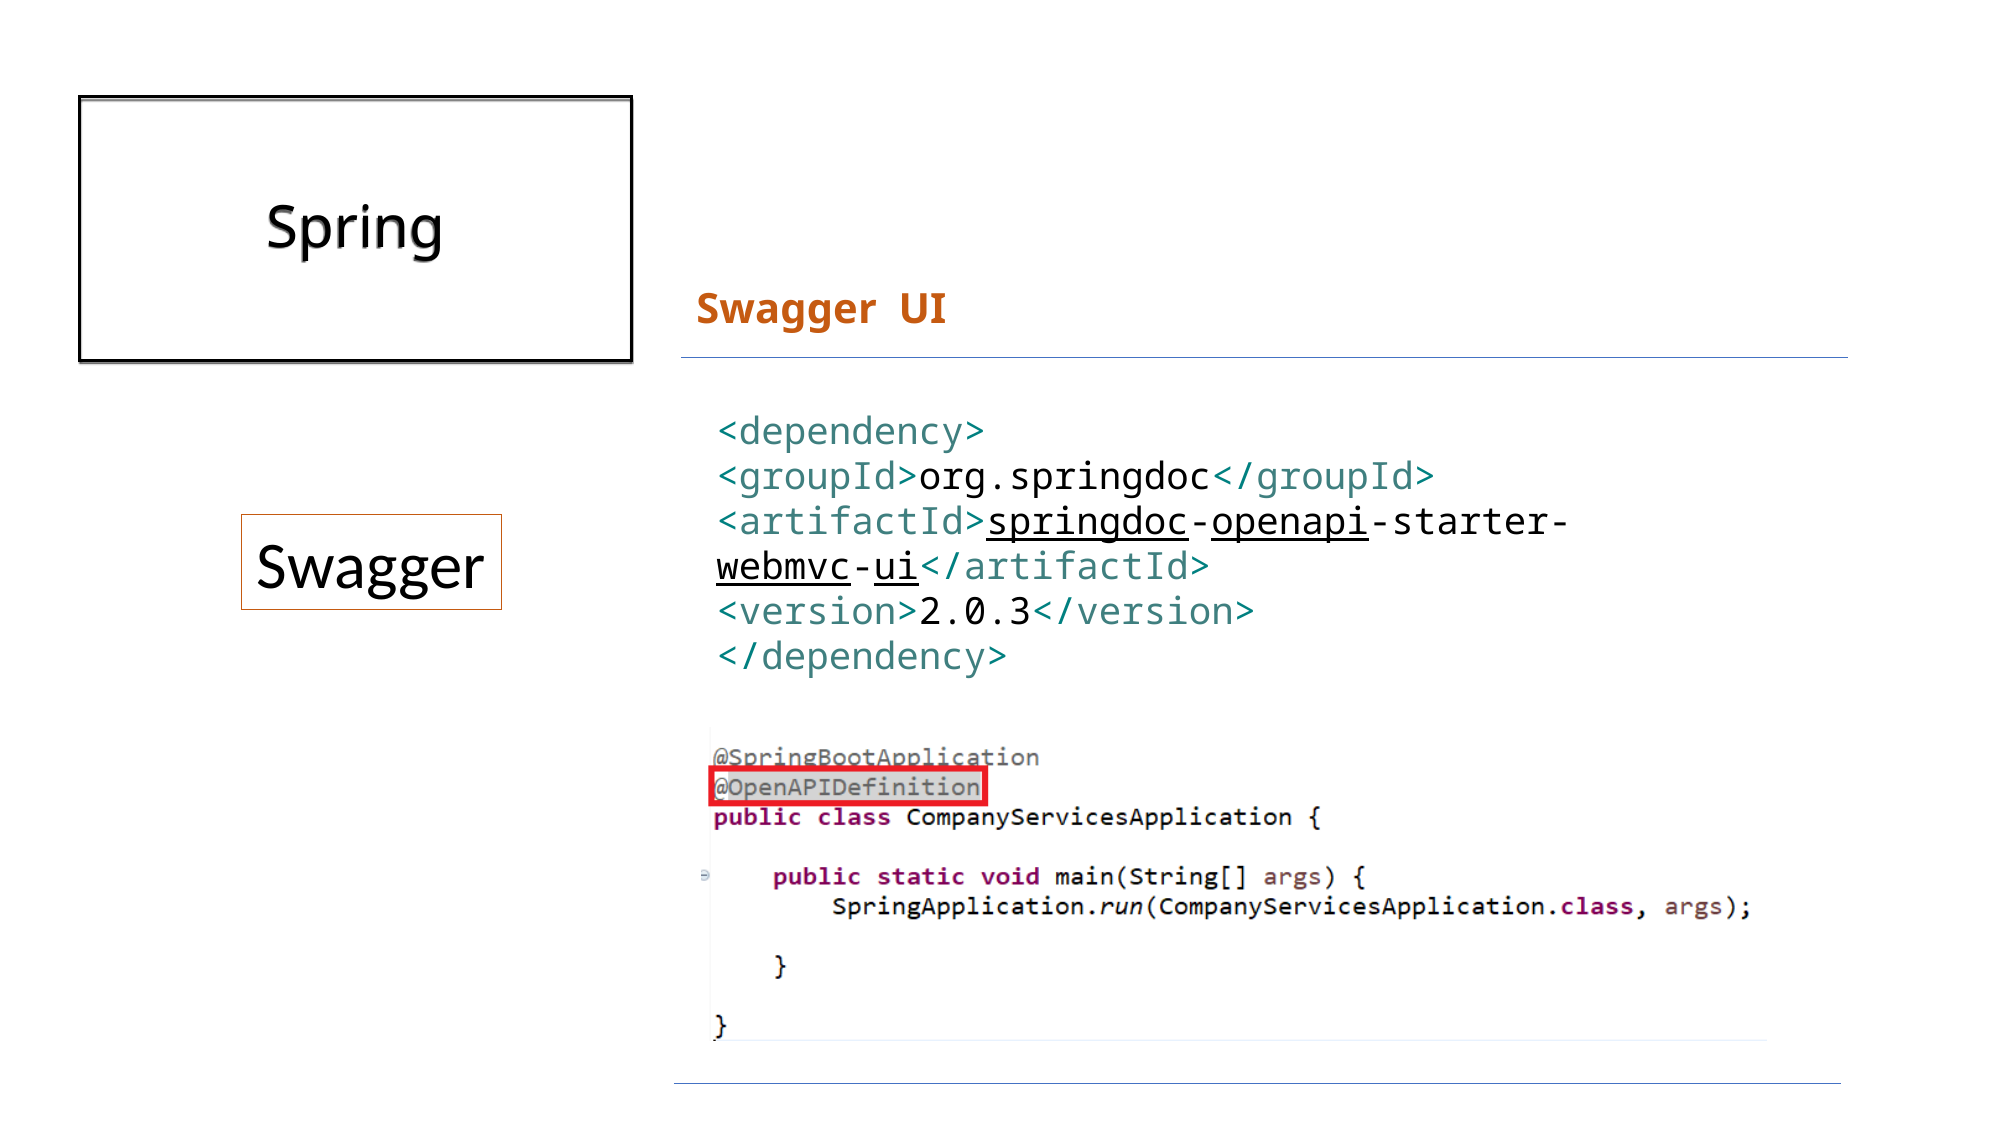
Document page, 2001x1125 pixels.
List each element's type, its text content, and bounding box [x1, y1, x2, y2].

text_box <dependency> <groupId>org.springdoc</groupId> <artifactId>springdoc-openapi-starter-webmvc-ui</artifactId> <version>2.0.3</version> </dependency> [701, 399, 1701, 688]
text_box Swagger [241, 514, 502, 610]
title Spring [79, 96, 632, 361]
text_box Swagger UI [681, 274, 1682, 341]
picture [701, 727, 1767, 1041]
